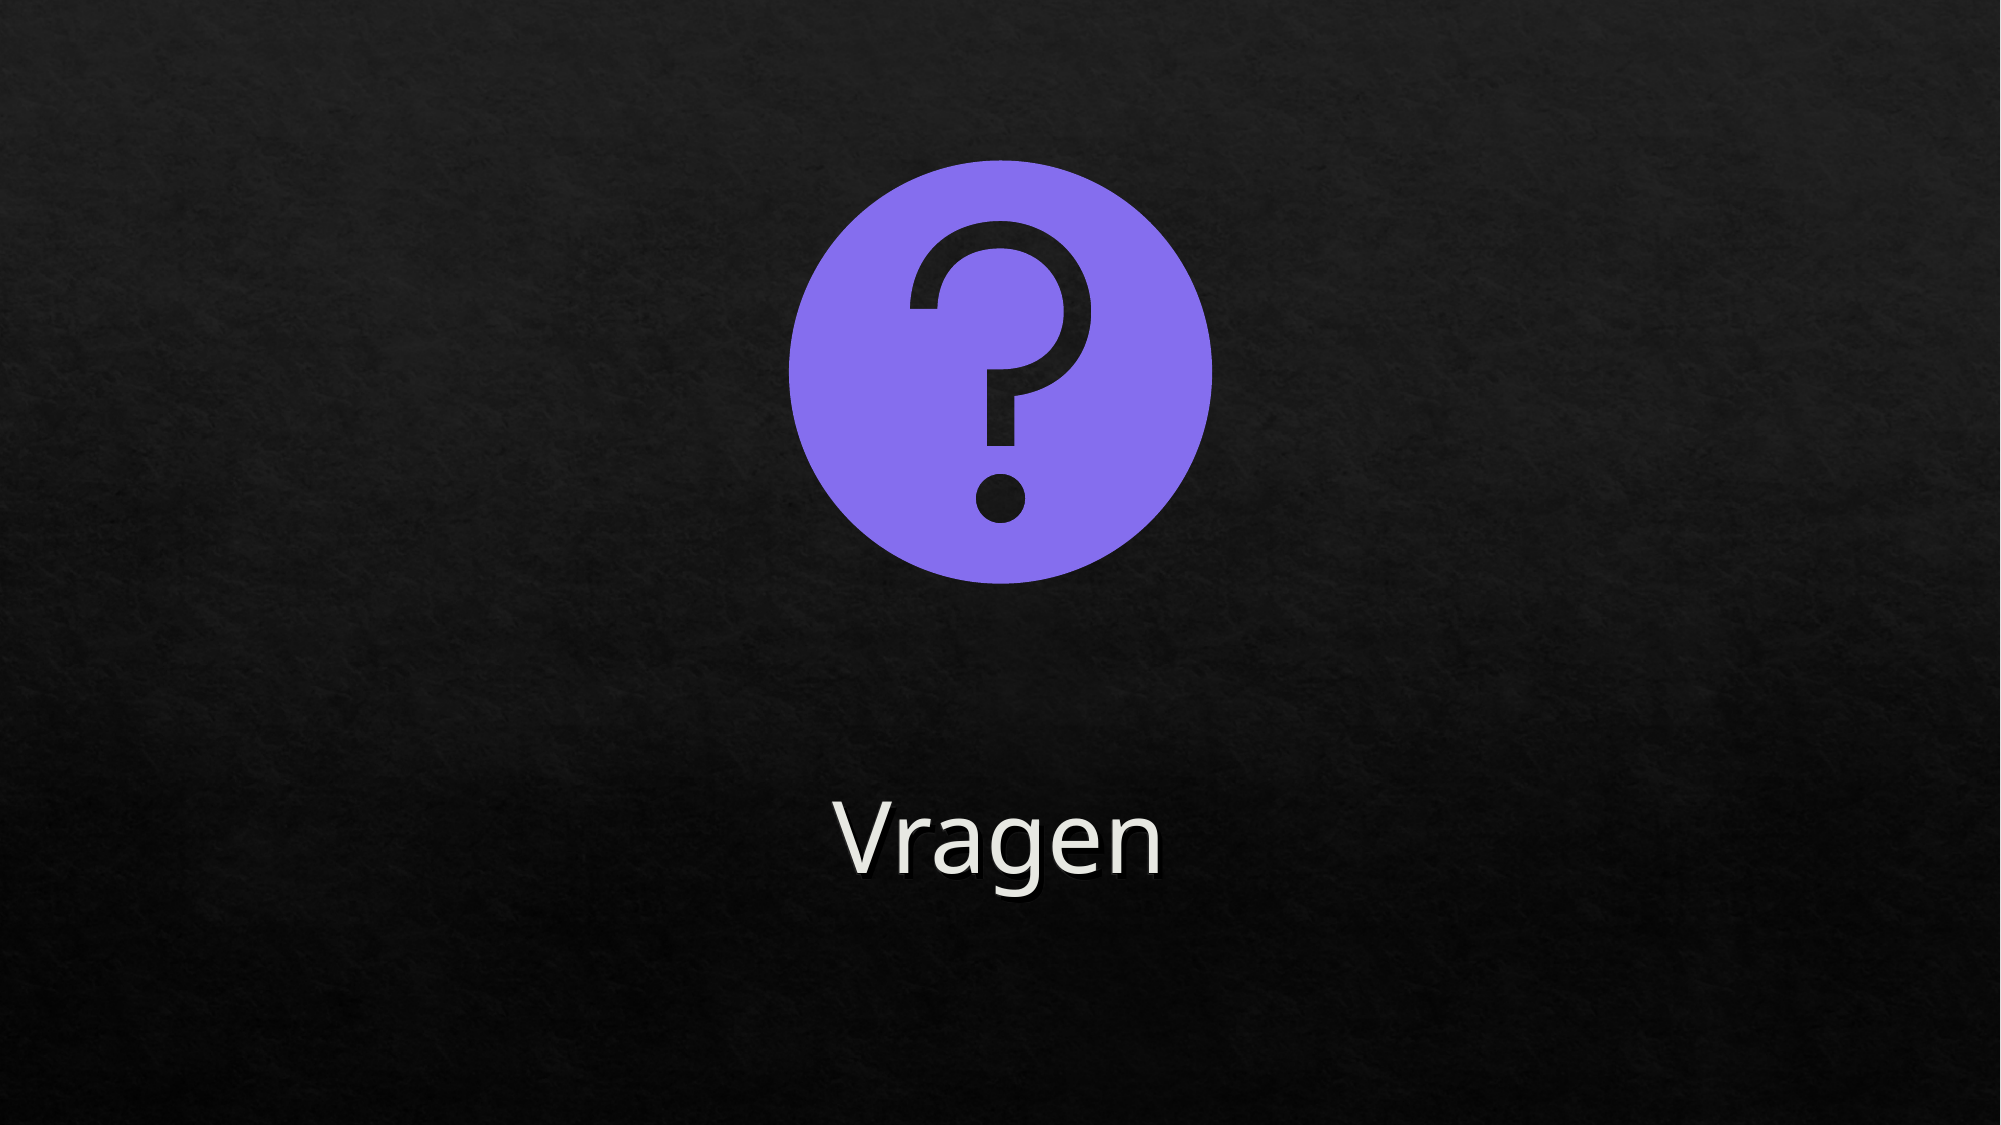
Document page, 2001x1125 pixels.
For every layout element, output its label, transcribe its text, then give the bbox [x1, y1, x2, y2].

picture [733, 105, 1268, 639]
text_box [0, 0, 2000, 1125]
title Vragen [224, 722, 1774, 902]
